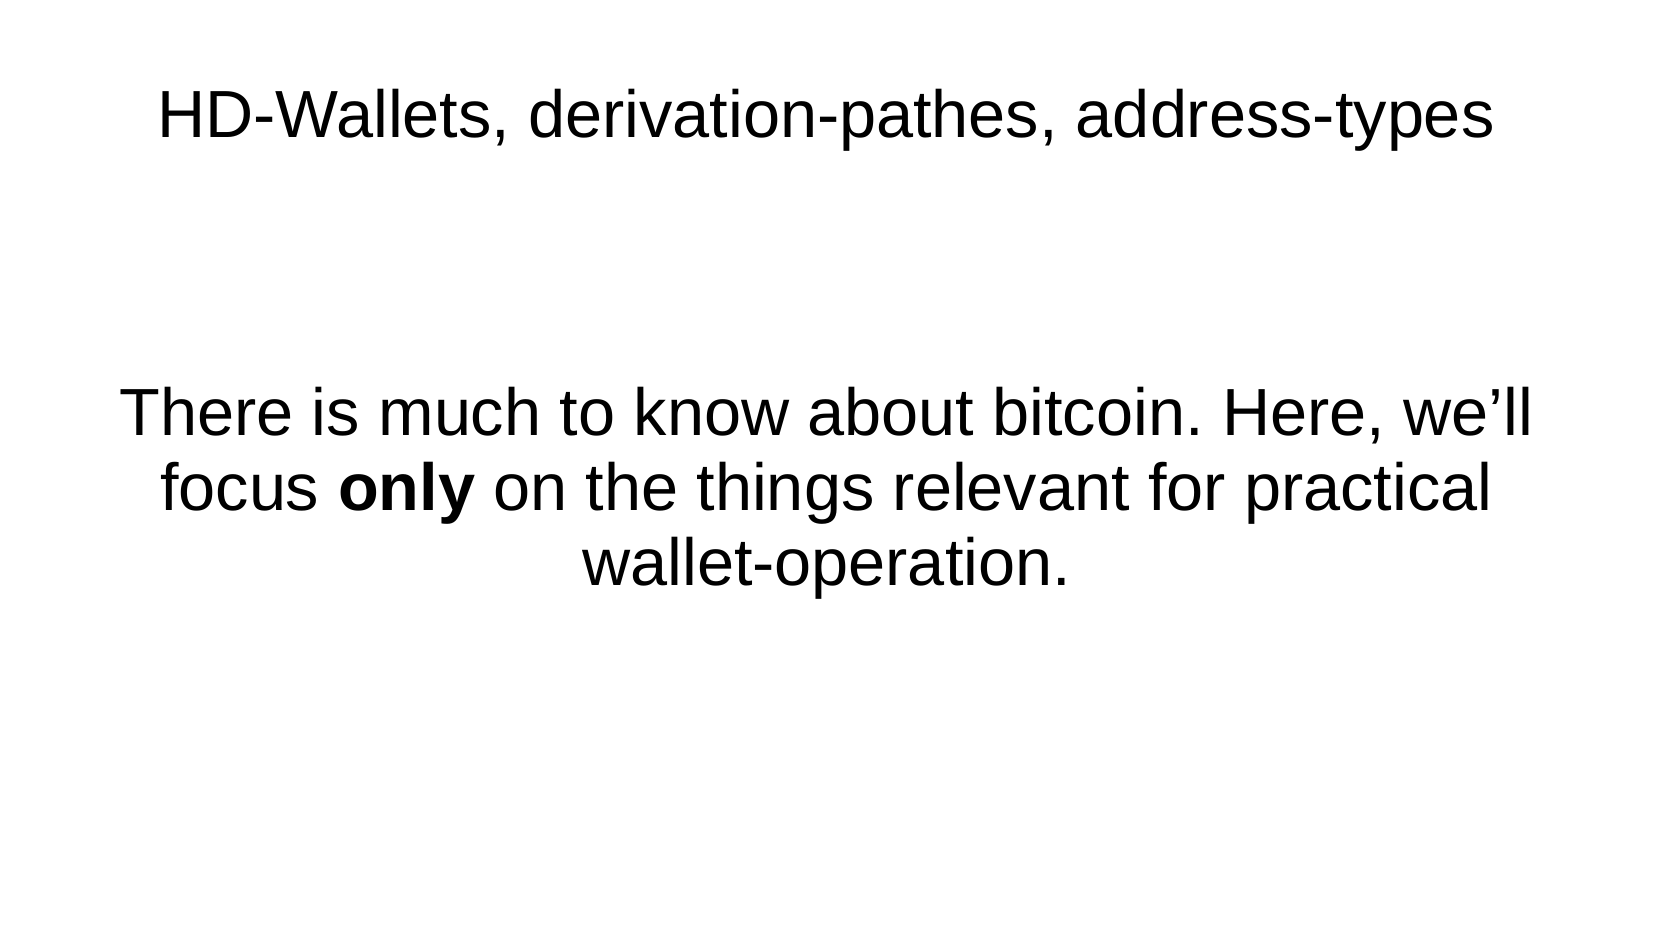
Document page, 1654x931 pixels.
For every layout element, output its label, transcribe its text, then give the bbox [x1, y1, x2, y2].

subtitle There is much to know about bitcoin. Here, we’ll focus only on the things relevant for practical wallet-operation. [82, 217, 1571, 758]
title HD-Wallets, derivation-pathes, address-types [82, 2, 1571, 217]
